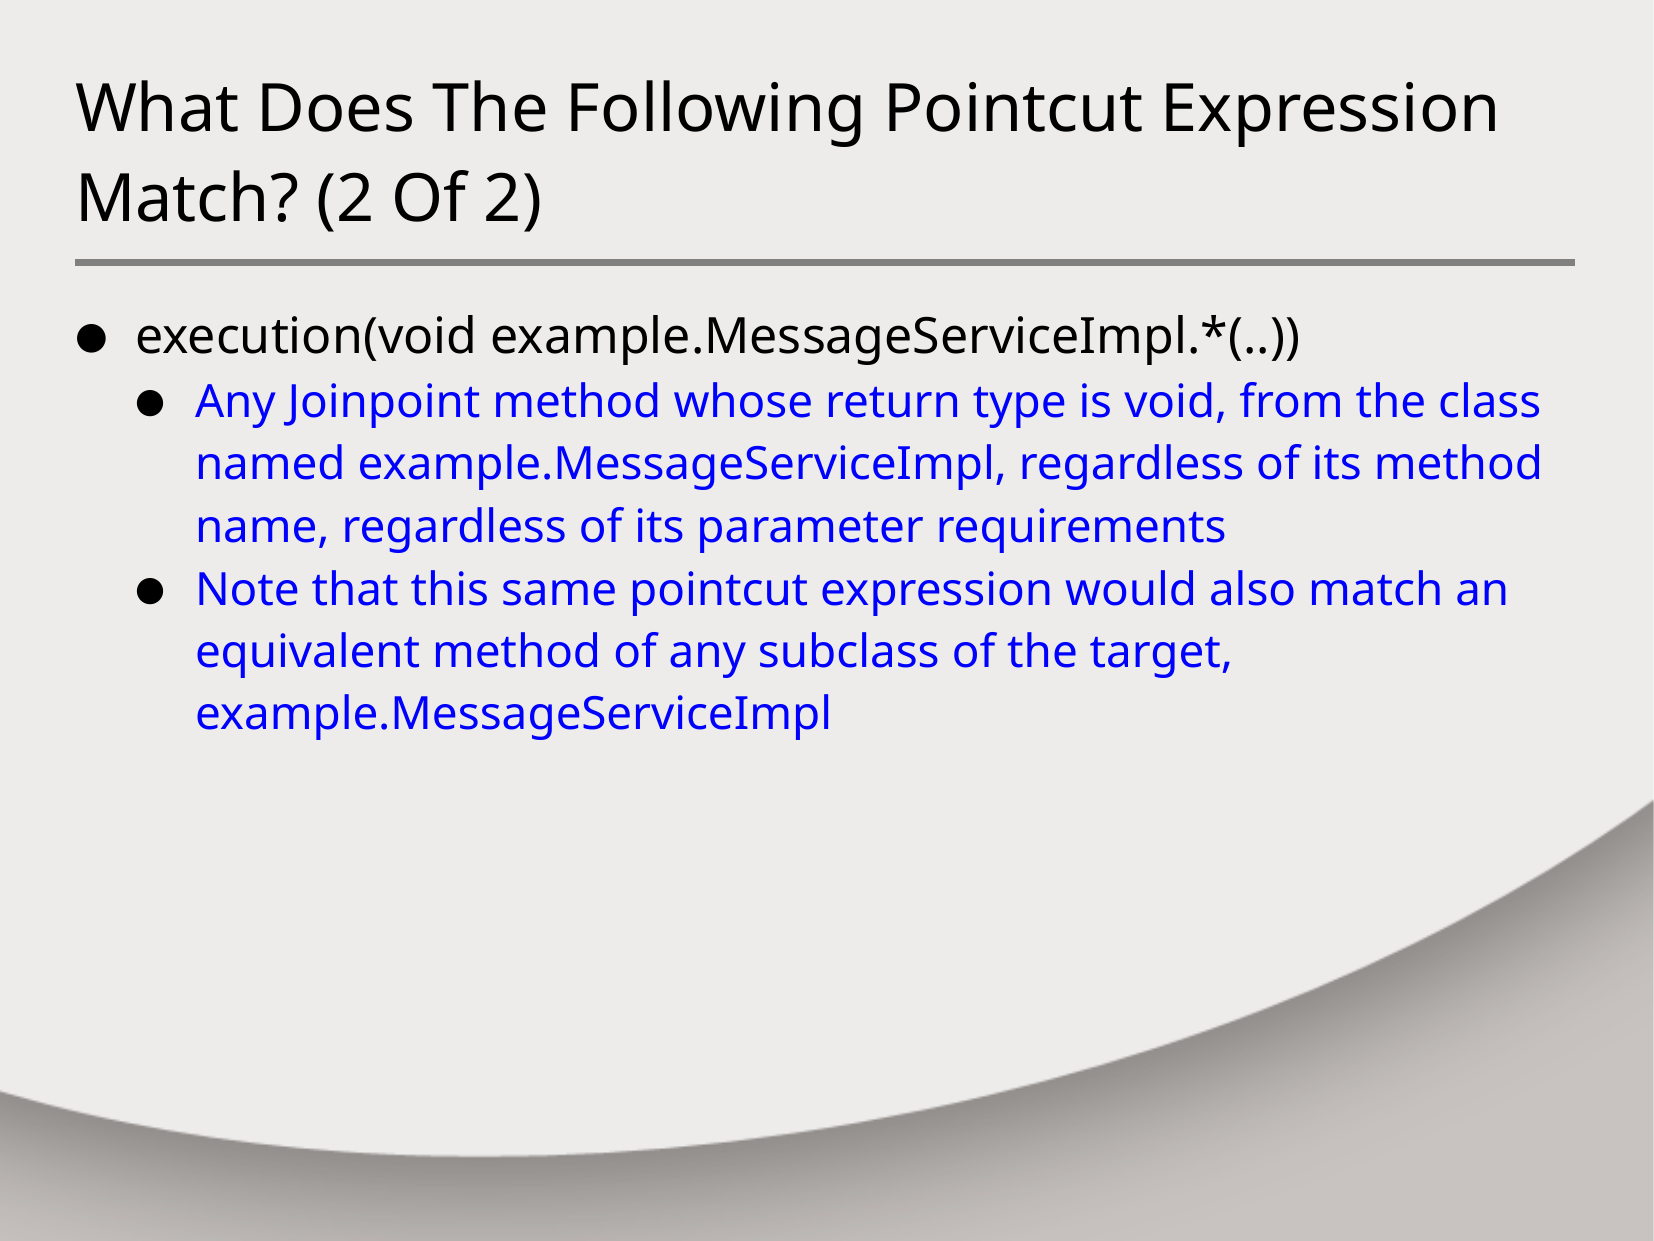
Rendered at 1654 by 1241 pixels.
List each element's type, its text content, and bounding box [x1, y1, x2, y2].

title What Does The Following Pointcut Expression Match? (2 Of 2) [75, 75, 1576, 226]
picture [0, 0, 1654, 1241]
list execution(void example.MessageServiceImpl.*(..)) Any Joinpoint method whose return type is void, from the class named example.MessageServiceImpl, regardless of its method name, regardless of its parameter requirements Note that this same pointcut expression would also match an equivalent method of any subclass of the target, example.MessageServiceImpl [75, 300, 1576, 1163]
